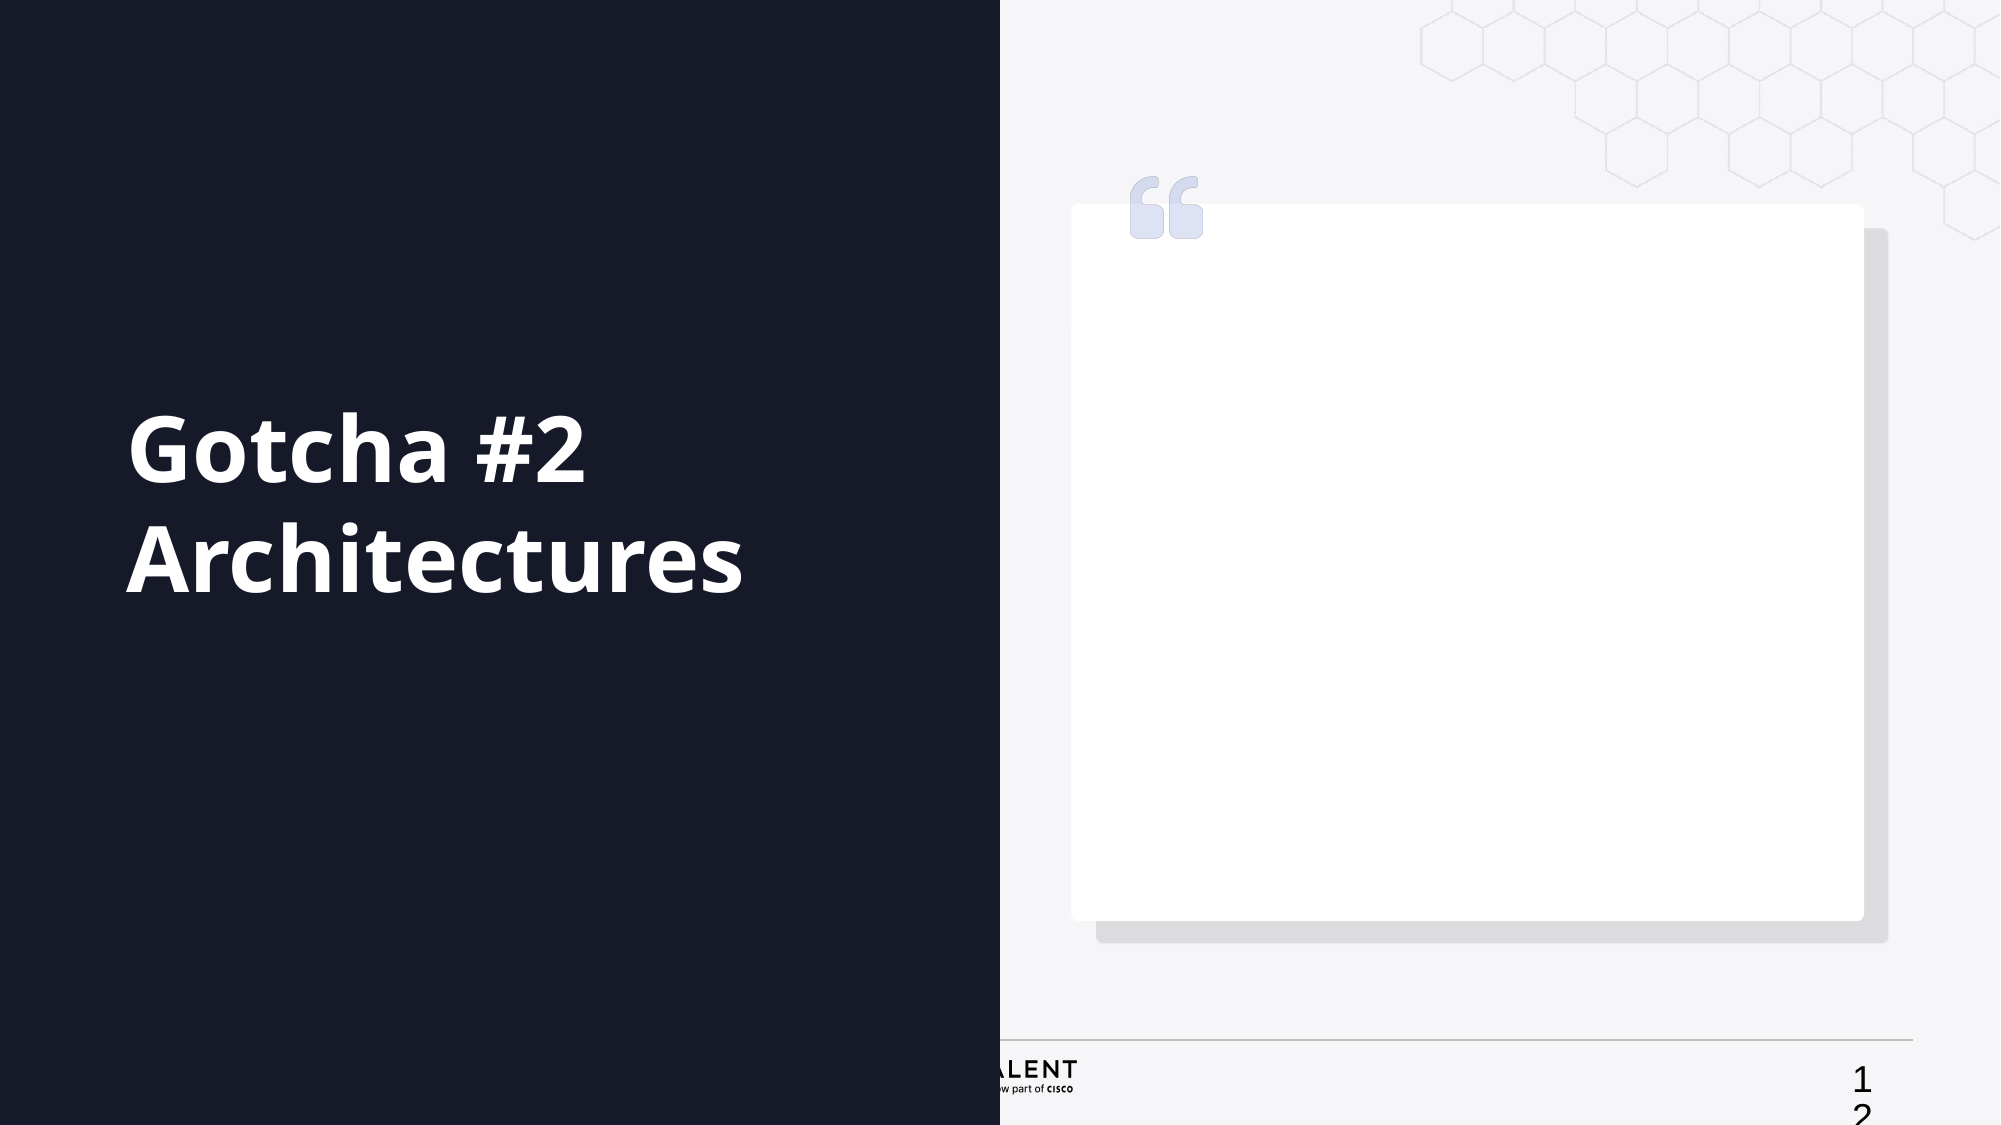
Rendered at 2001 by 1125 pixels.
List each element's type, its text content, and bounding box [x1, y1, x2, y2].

list Gotcha #2 Architectures [110, 383, 871, 621]
picture [1000, 0, 2000, 1125]
